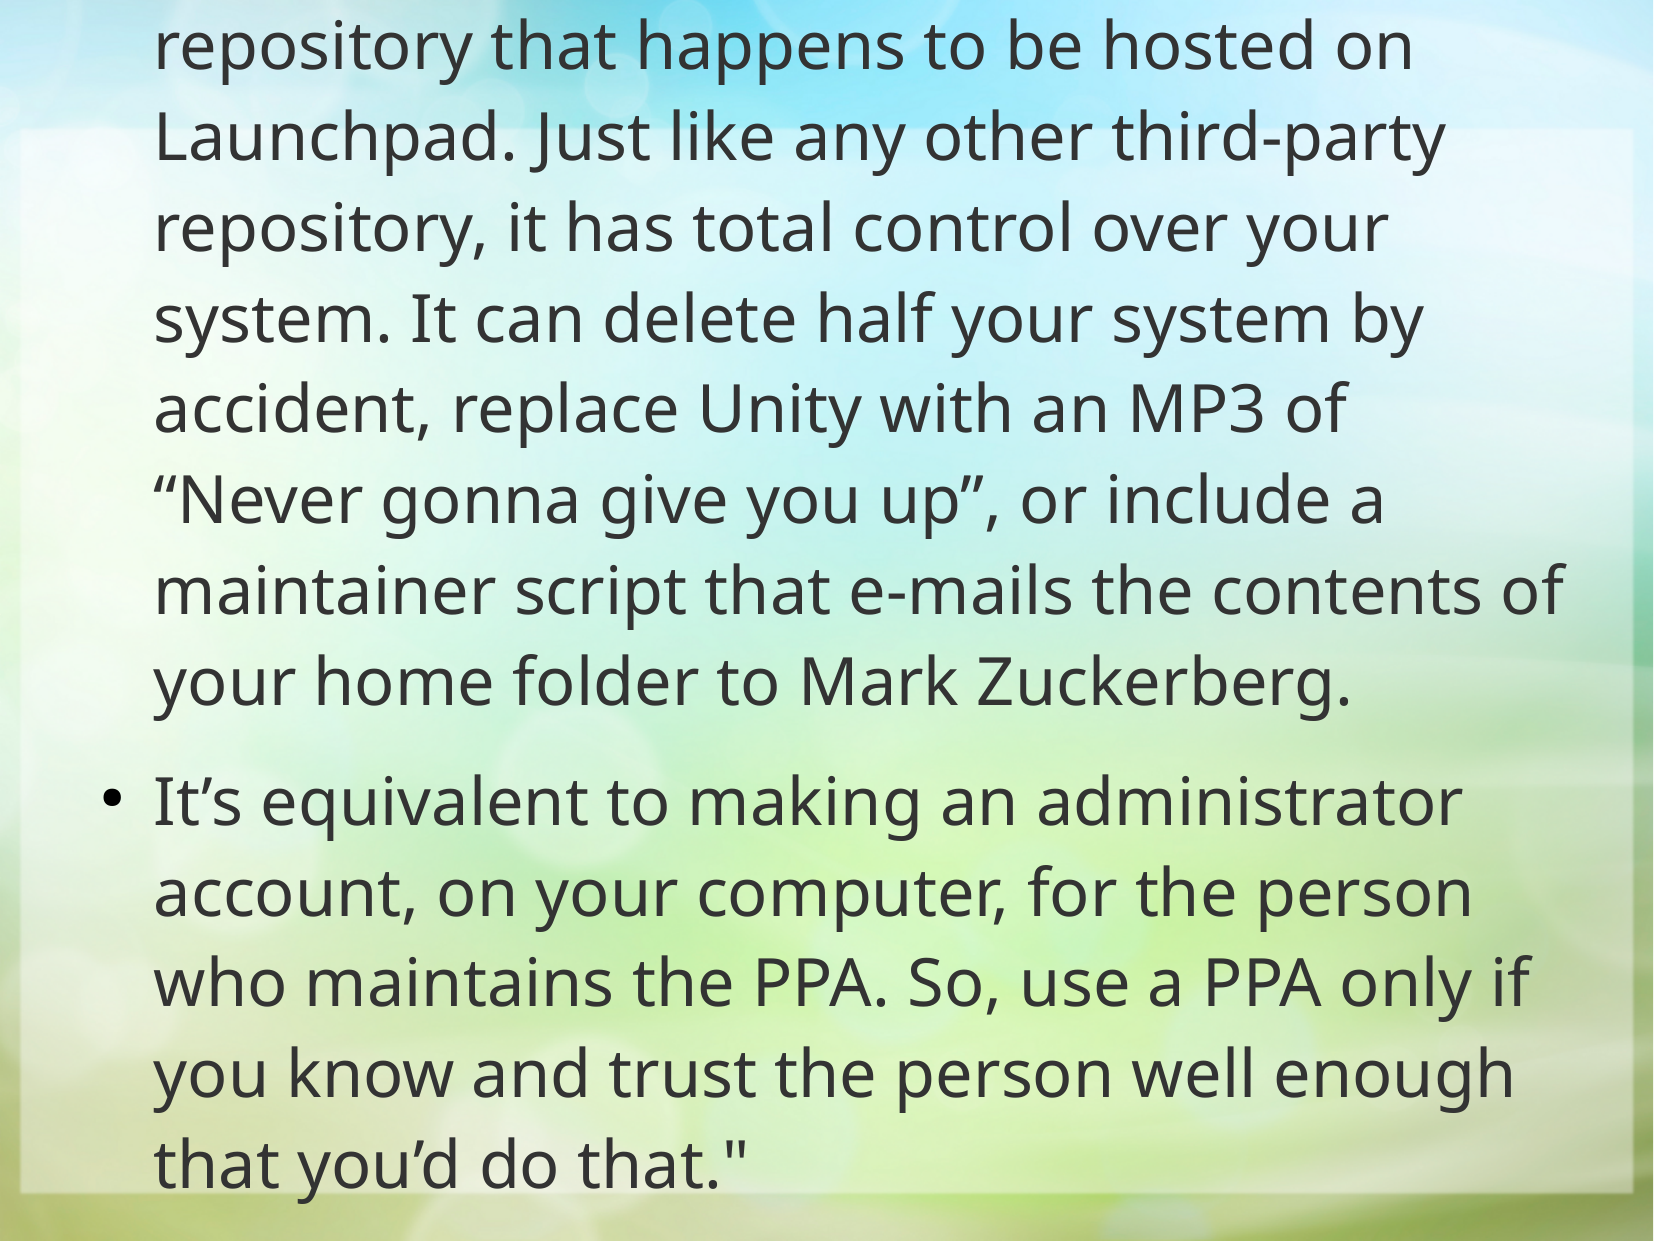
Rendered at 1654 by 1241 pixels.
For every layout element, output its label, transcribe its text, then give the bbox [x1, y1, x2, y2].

picture [0, 0, 1654, 1241]
list "A PPA is just a third-party software repository that happens to be hosted on Launchpad. Just like any other third-party repository, it has total control over your system. It can delete half your system by accident, replace Unity with an MP3 of “Never gonna give you up”, or include a maintainer script that e-mails the contents of your home folder to Mark Zuckerberg. It’s equivalent to making an administrator account, on your computer, for the person who maintains the PPA. So, use a PPA only if you know and trust the person well enough that you’d do that." - Matthew Paul Thomas [82, 27, 1571, 1209]
